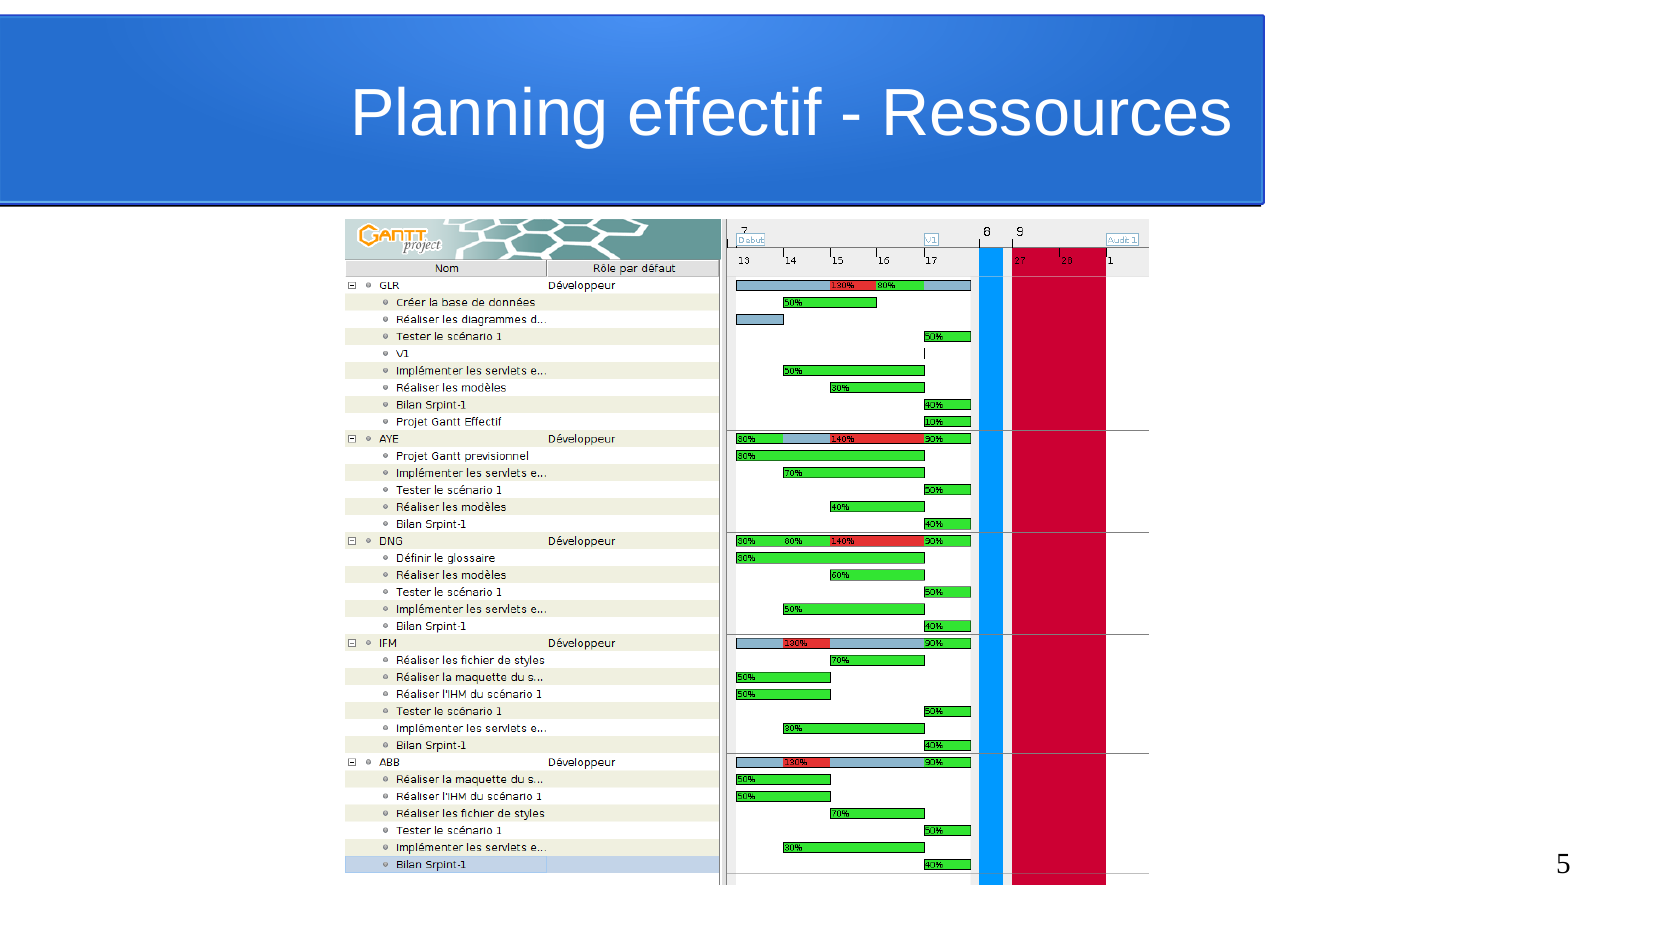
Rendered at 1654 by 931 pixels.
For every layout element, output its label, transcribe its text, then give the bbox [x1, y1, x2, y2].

picture [345, 219, 1149, 886]
title Planning effectif - Ressources [82, 35, 1235, 189]
